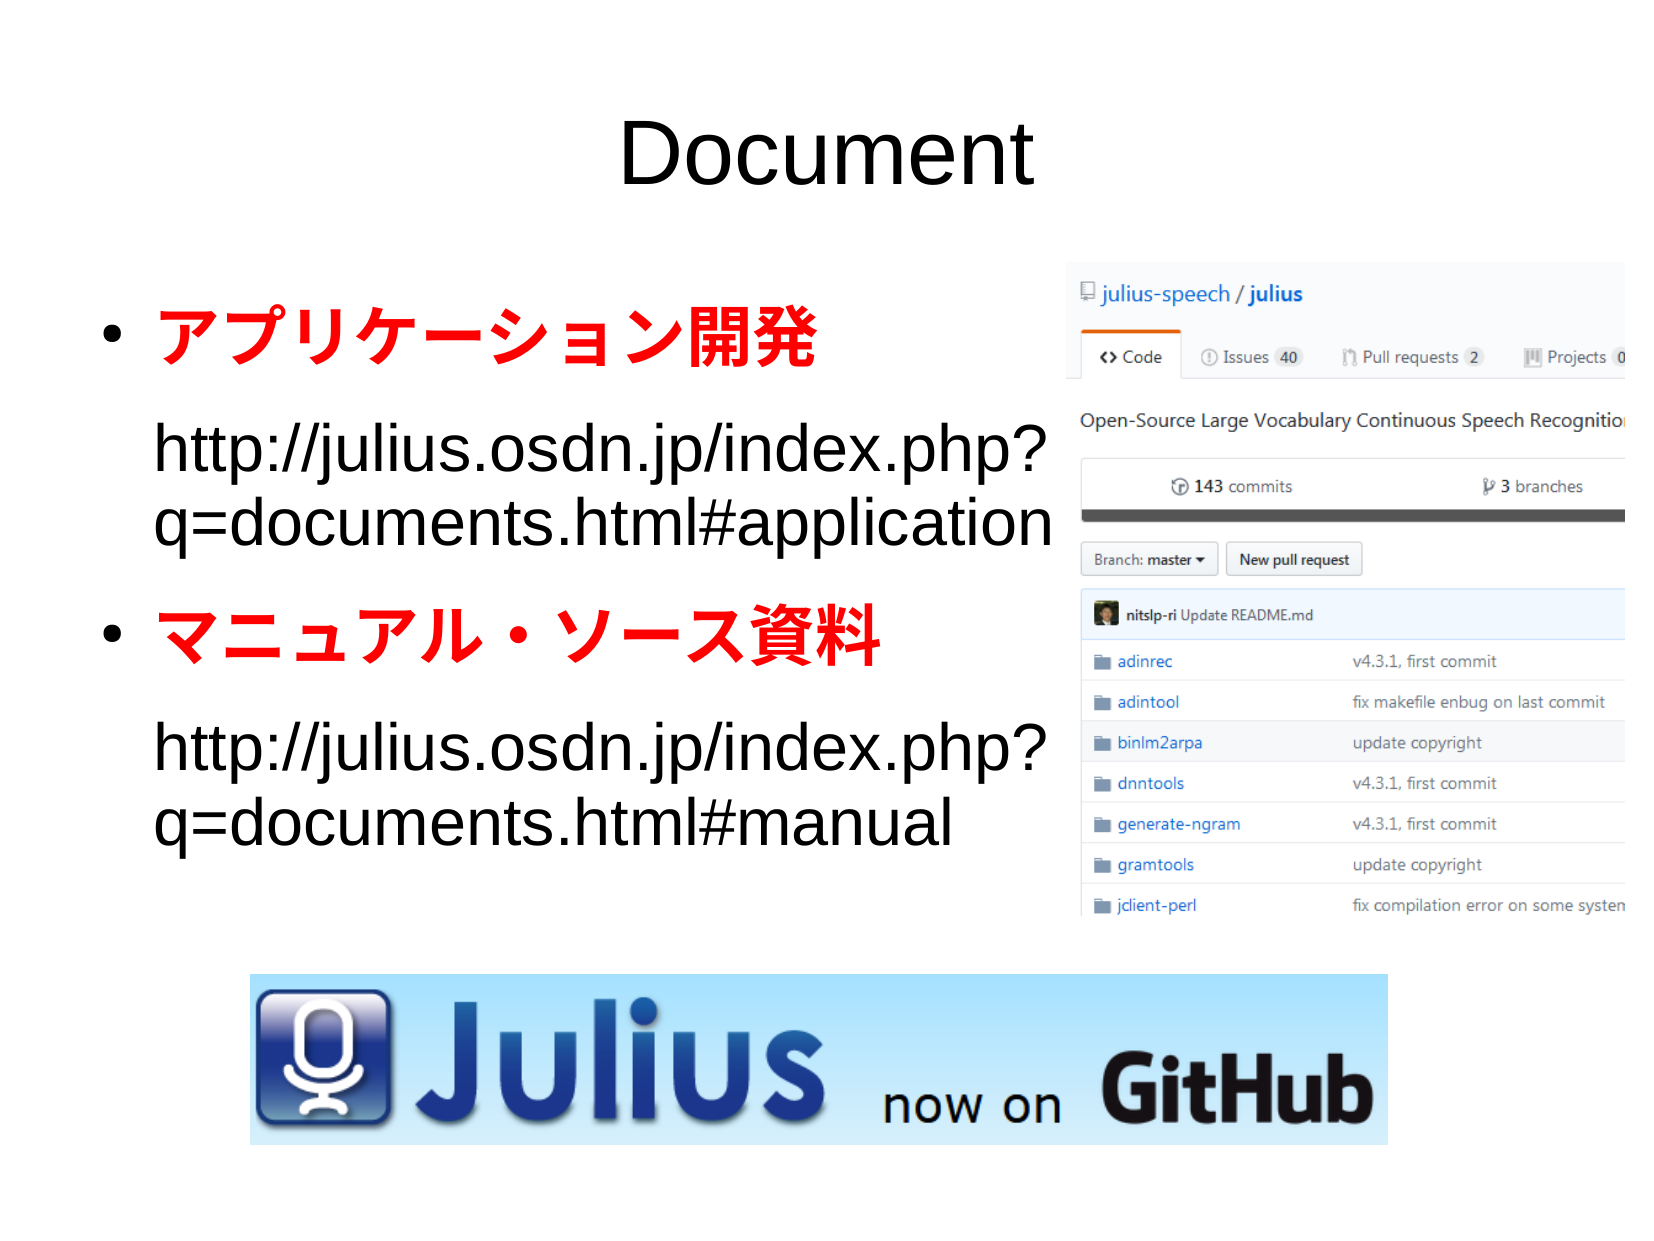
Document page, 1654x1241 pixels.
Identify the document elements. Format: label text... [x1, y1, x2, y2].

picture [250, 974, 1388, 1145]
title Document [82, 49, 1571, 257]
picture [1066, 262, 1625, 916]
list アプリケーション開発 http://julius.osdn.jp/index.php?q=documents.html#application マニュアル・ソース資料 http://julius.osdn.jp/index.php?q=documents.html#manual [82, 290, 1571, 1109]
